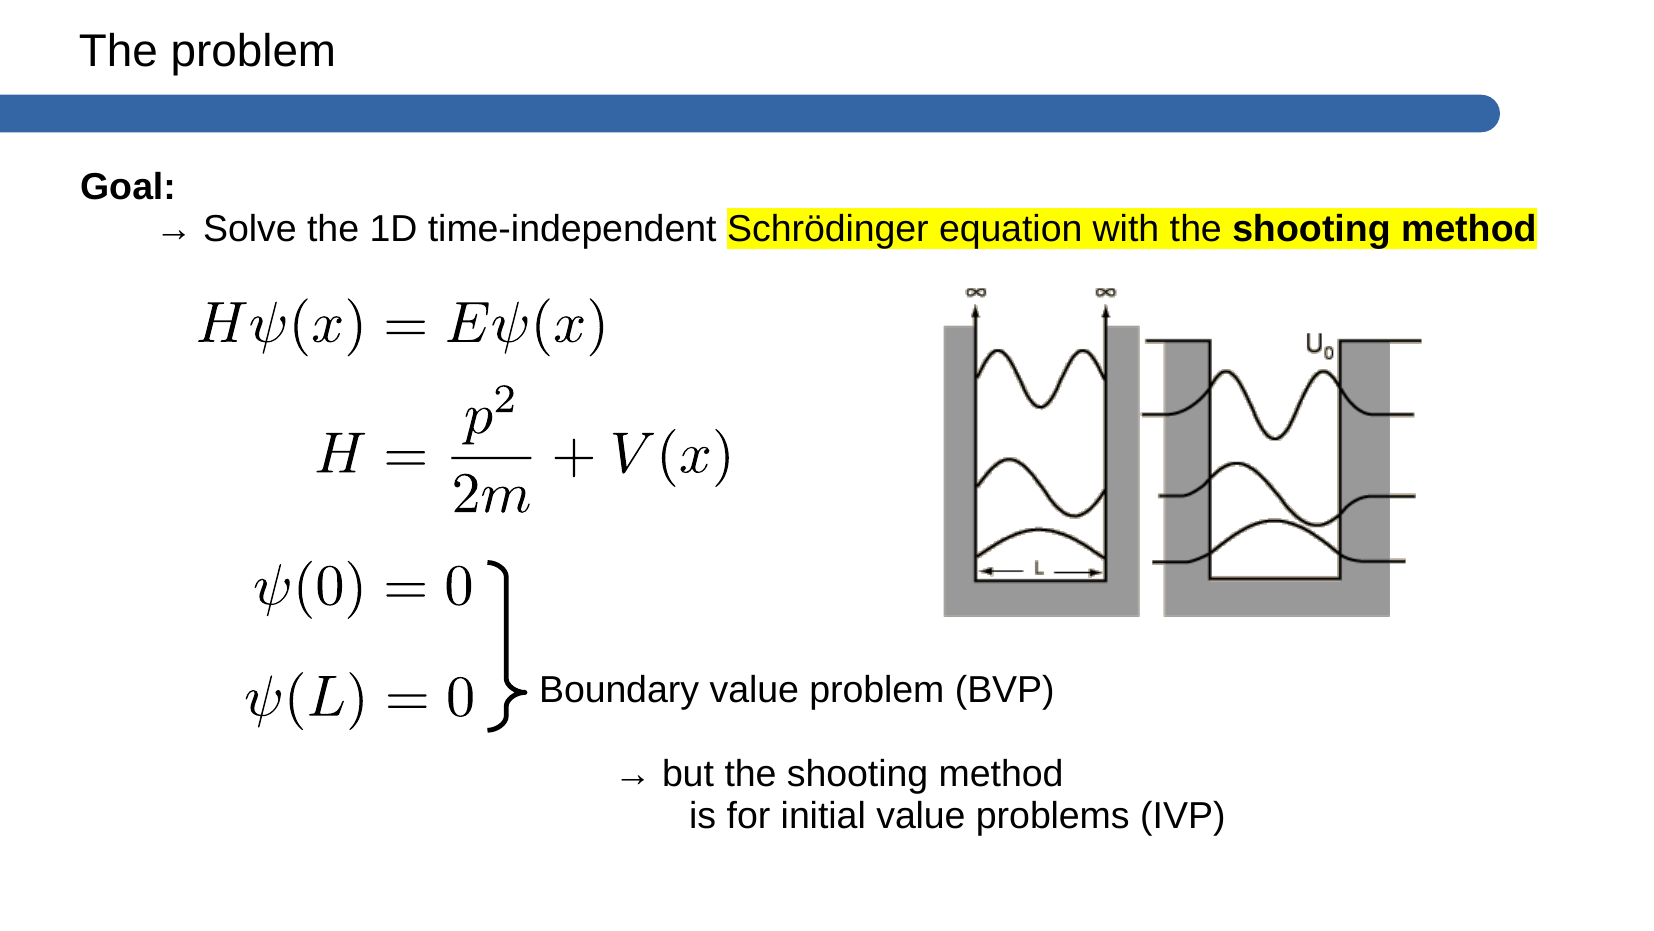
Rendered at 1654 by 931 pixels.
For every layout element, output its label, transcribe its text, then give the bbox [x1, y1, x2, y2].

picture [241, 669, 475, 733]
text_box Boundary value problem (BVP) → but the shooting method is for initial value problems (IVP) [524, 661, 1241, 845]
picture [250, 558, 474, 622]
picture [937, 280, 1426, 627]
picture [193, 296, 606, 359]
picture [311, 382, 731, 516]
title The problem [78, 25, 1568, 77]
text_box Goal: → Solve the 1D time-independent Schrödinger equation with the shooting method [65, 157, 1576, 257]
